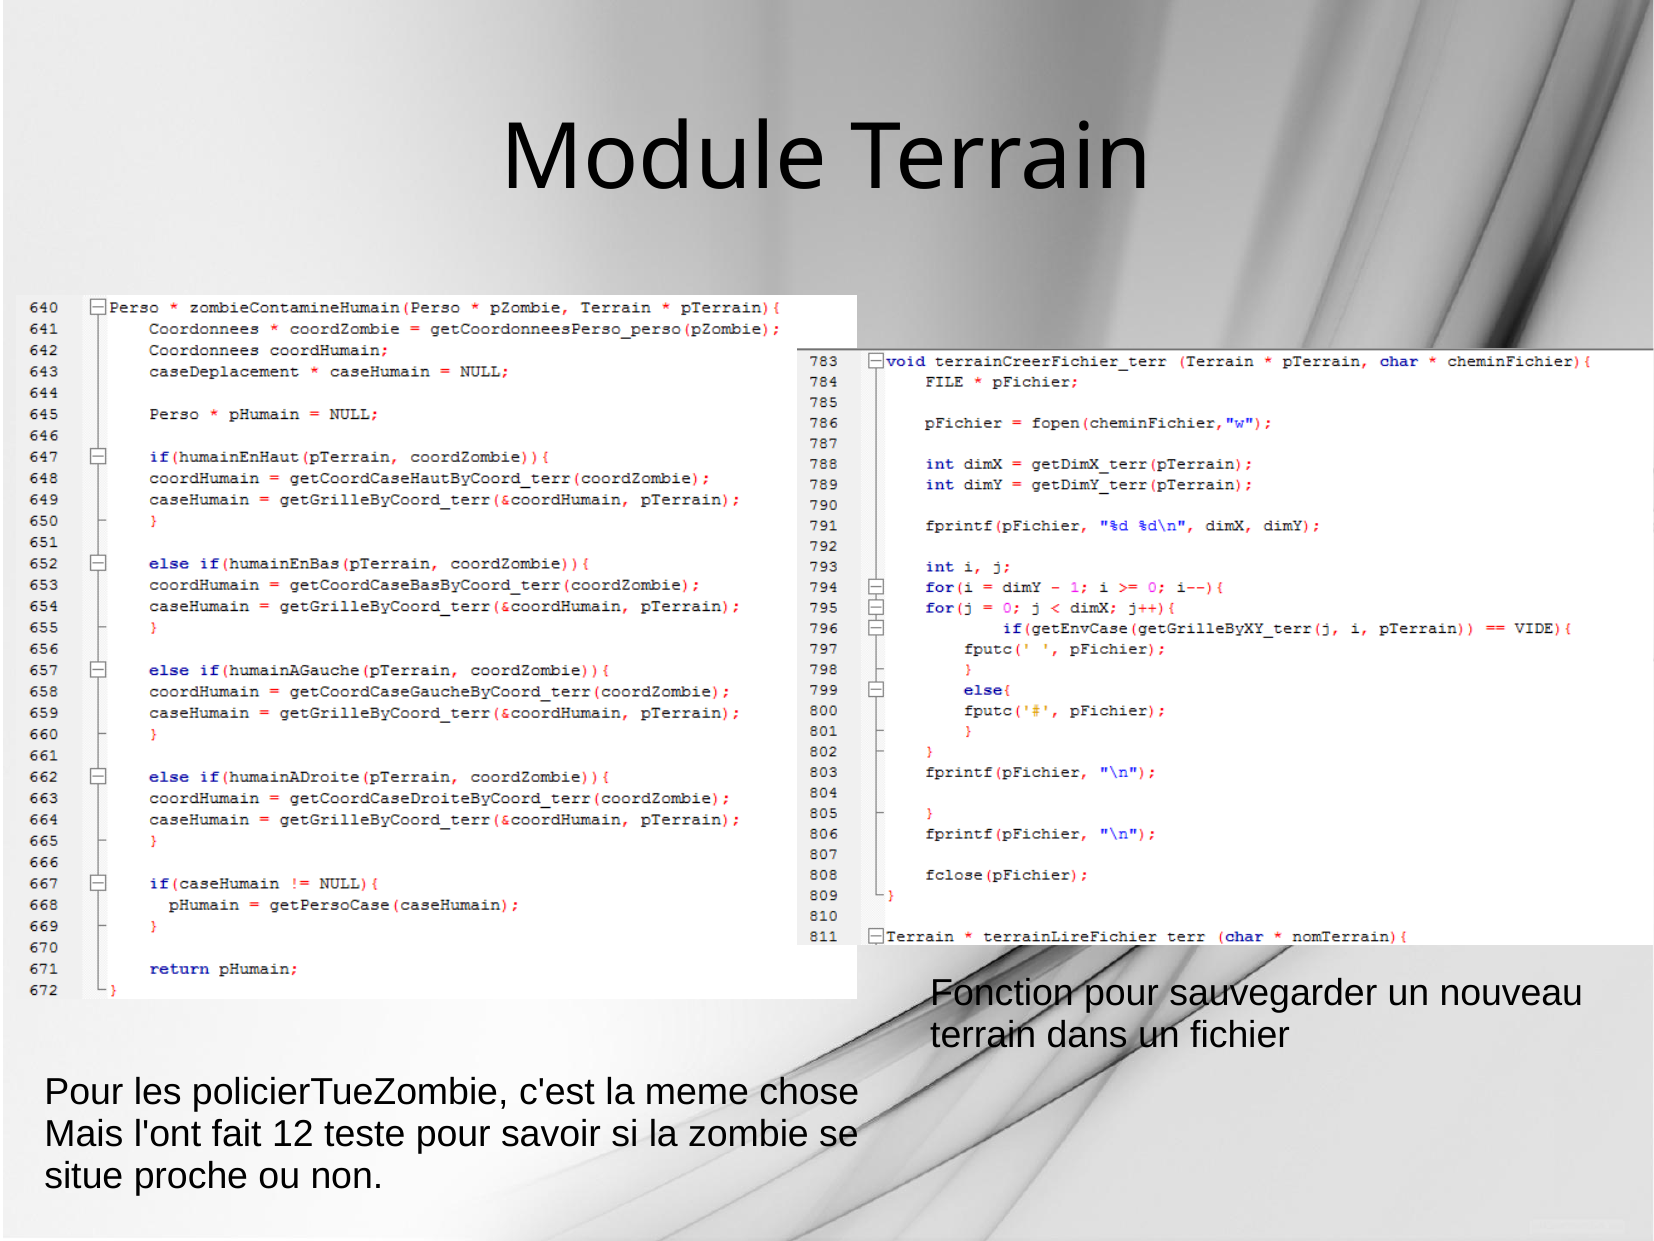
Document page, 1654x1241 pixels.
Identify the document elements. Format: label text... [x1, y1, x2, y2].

text_box Fonction pour sauvegarder un nouveau terrain dans un fichier [915, 964, 1598, 1063]
picture [3, 0, 1654, 1241]
text_box Pour les policierTueZombie, c'est la meme chose Mais l'ont fait 12 teste pour savoir si la zombie se situe proche ou non. [29, 1062, 885, 1204]
title Module Terrain [82, 49, 1571, 257]
